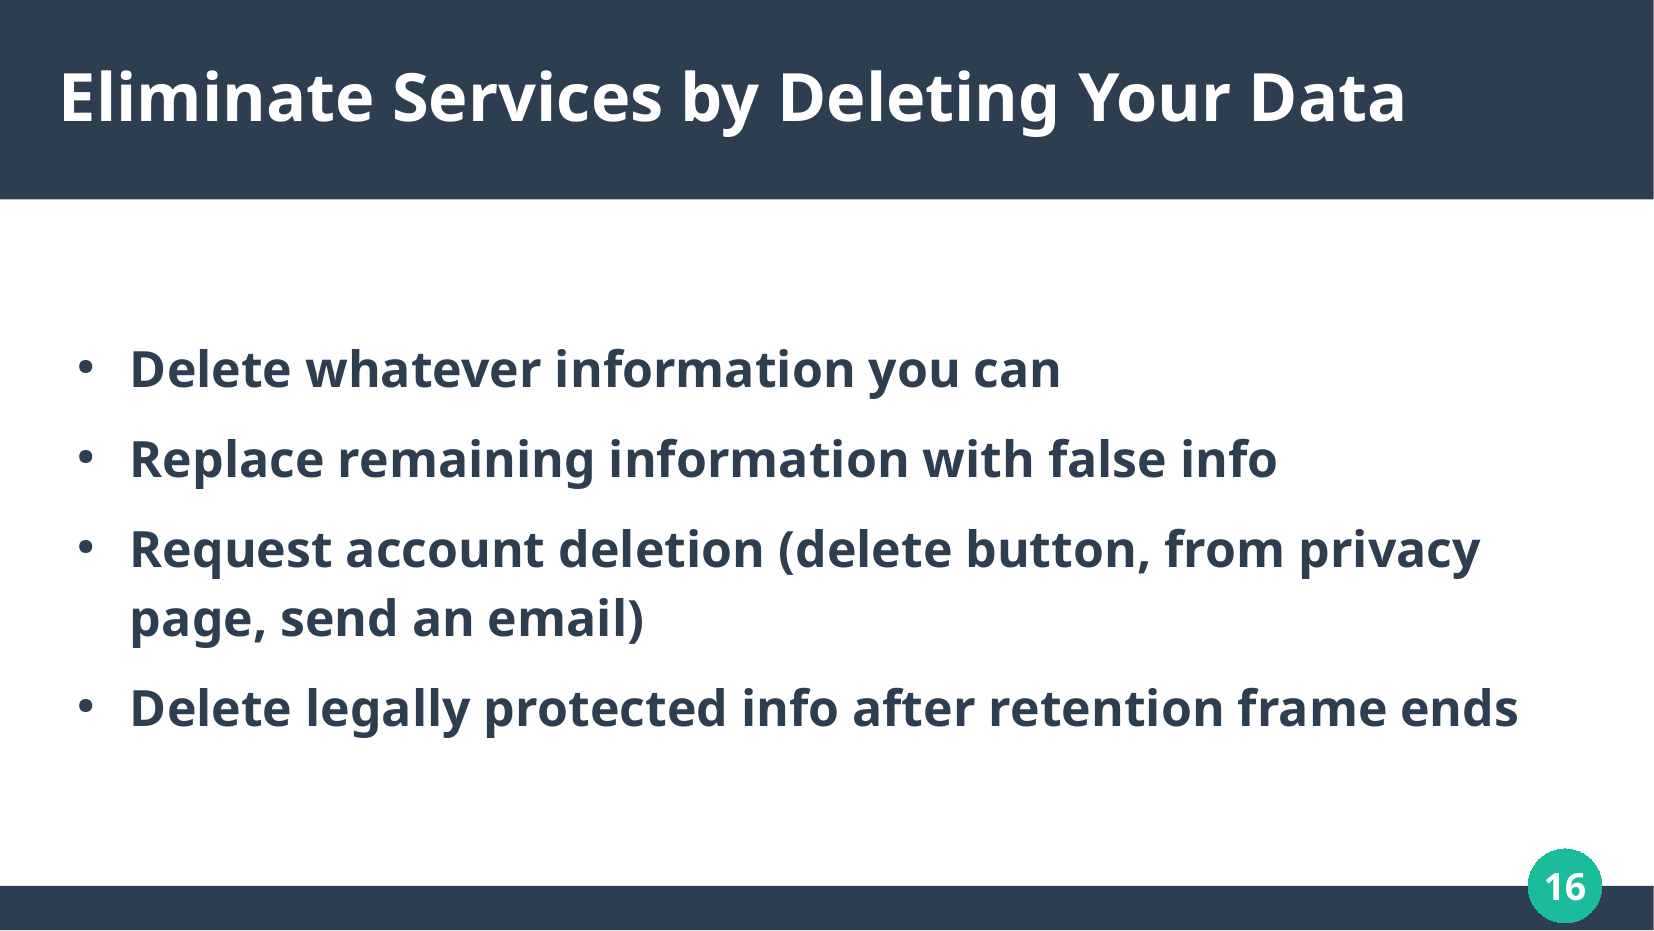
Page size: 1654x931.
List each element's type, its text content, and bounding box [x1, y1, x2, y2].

list Delete whatever information you can Replace remaining information with false info Request account deletion (delete button, from privacy page, send an email) Delete legally protected info after retention frame ends [59, 243, 1595, 864]
title Eliminate Services by Deleting Your Data [59, 37, 1595, 155]
